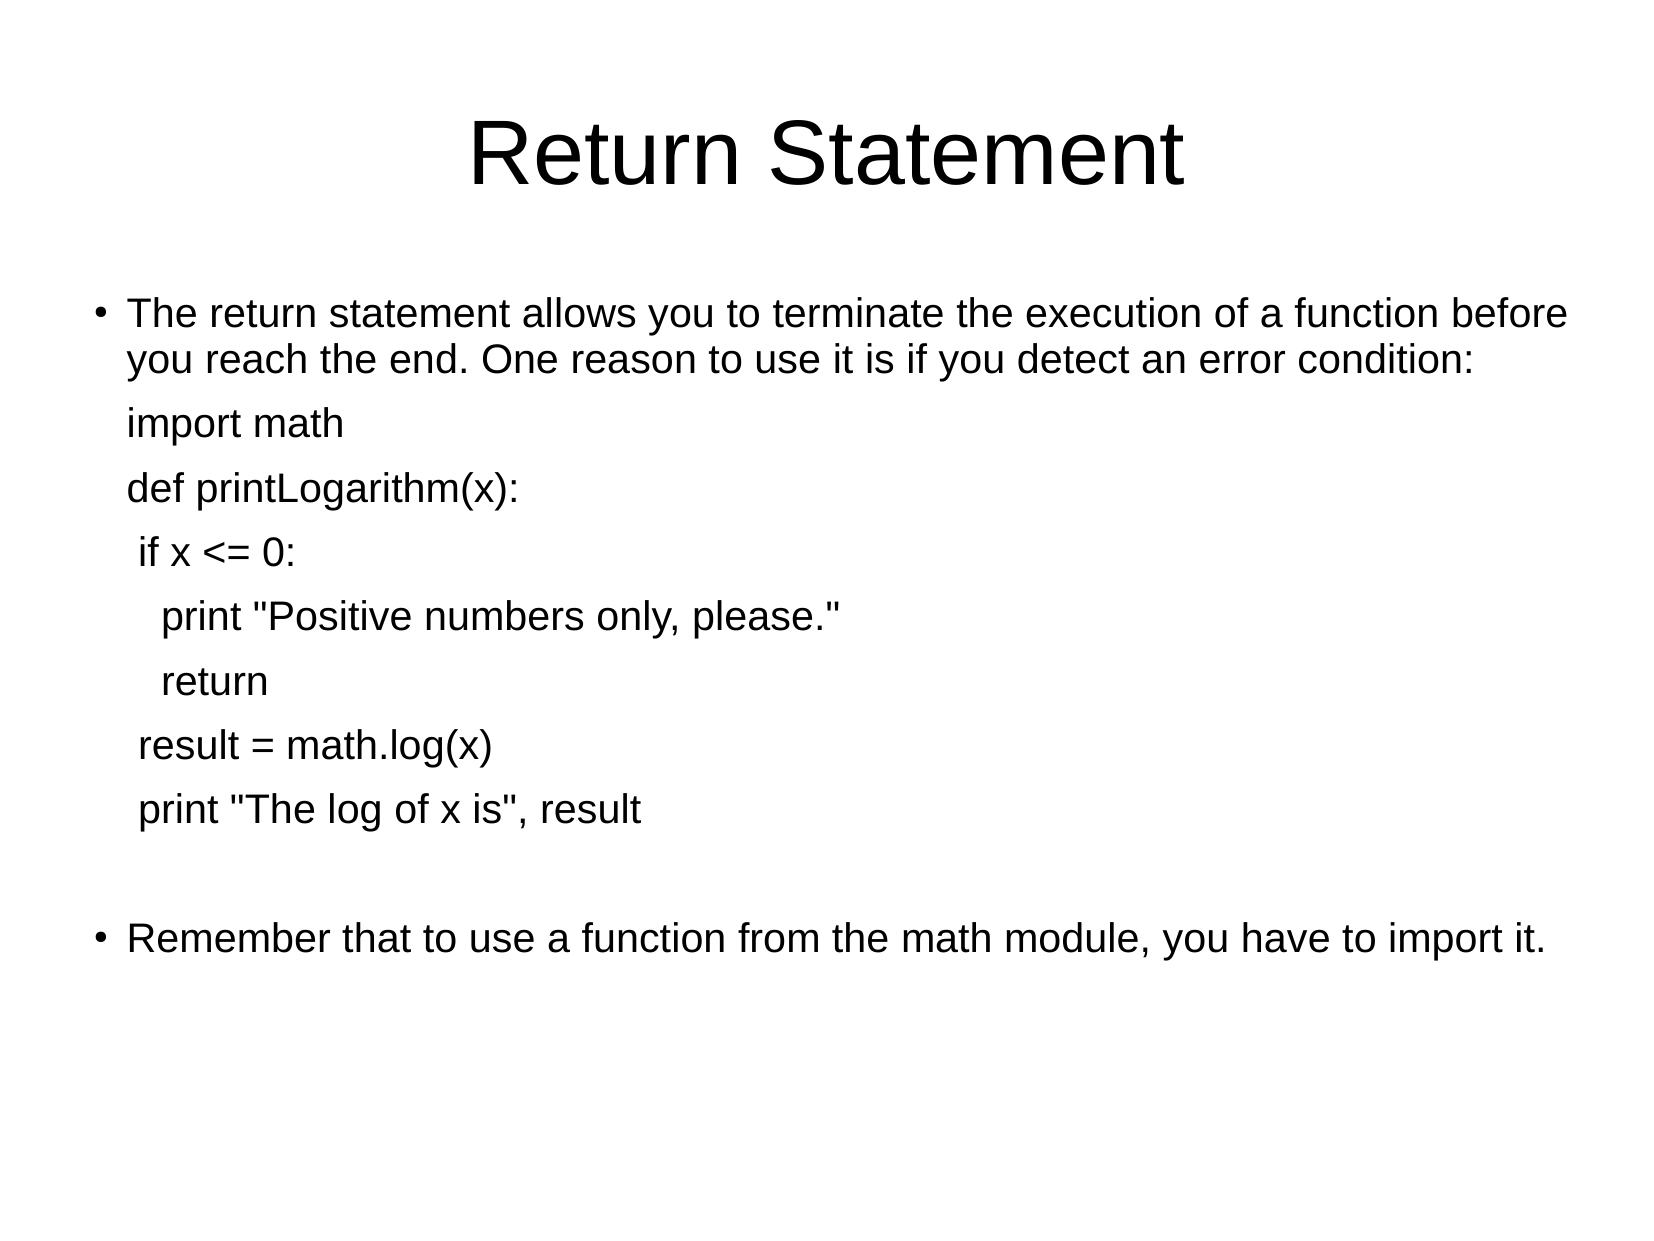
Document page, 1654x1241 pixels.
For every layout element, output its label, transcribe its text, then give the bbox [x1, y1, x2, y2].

list The return statement allows you to terminate the execution of a function before you reach the end. One reason to use it is if you detect an error condition: import math def printLogarithm(x): if x <= 0: print "Positive numbers only, please." return result = math.log(x) print "The log of x is", result Remember that to use a function from the math module, you have to import it. [82, 290, 1571, 1010]
title Return Statement [82, 49, 1571, 257]
